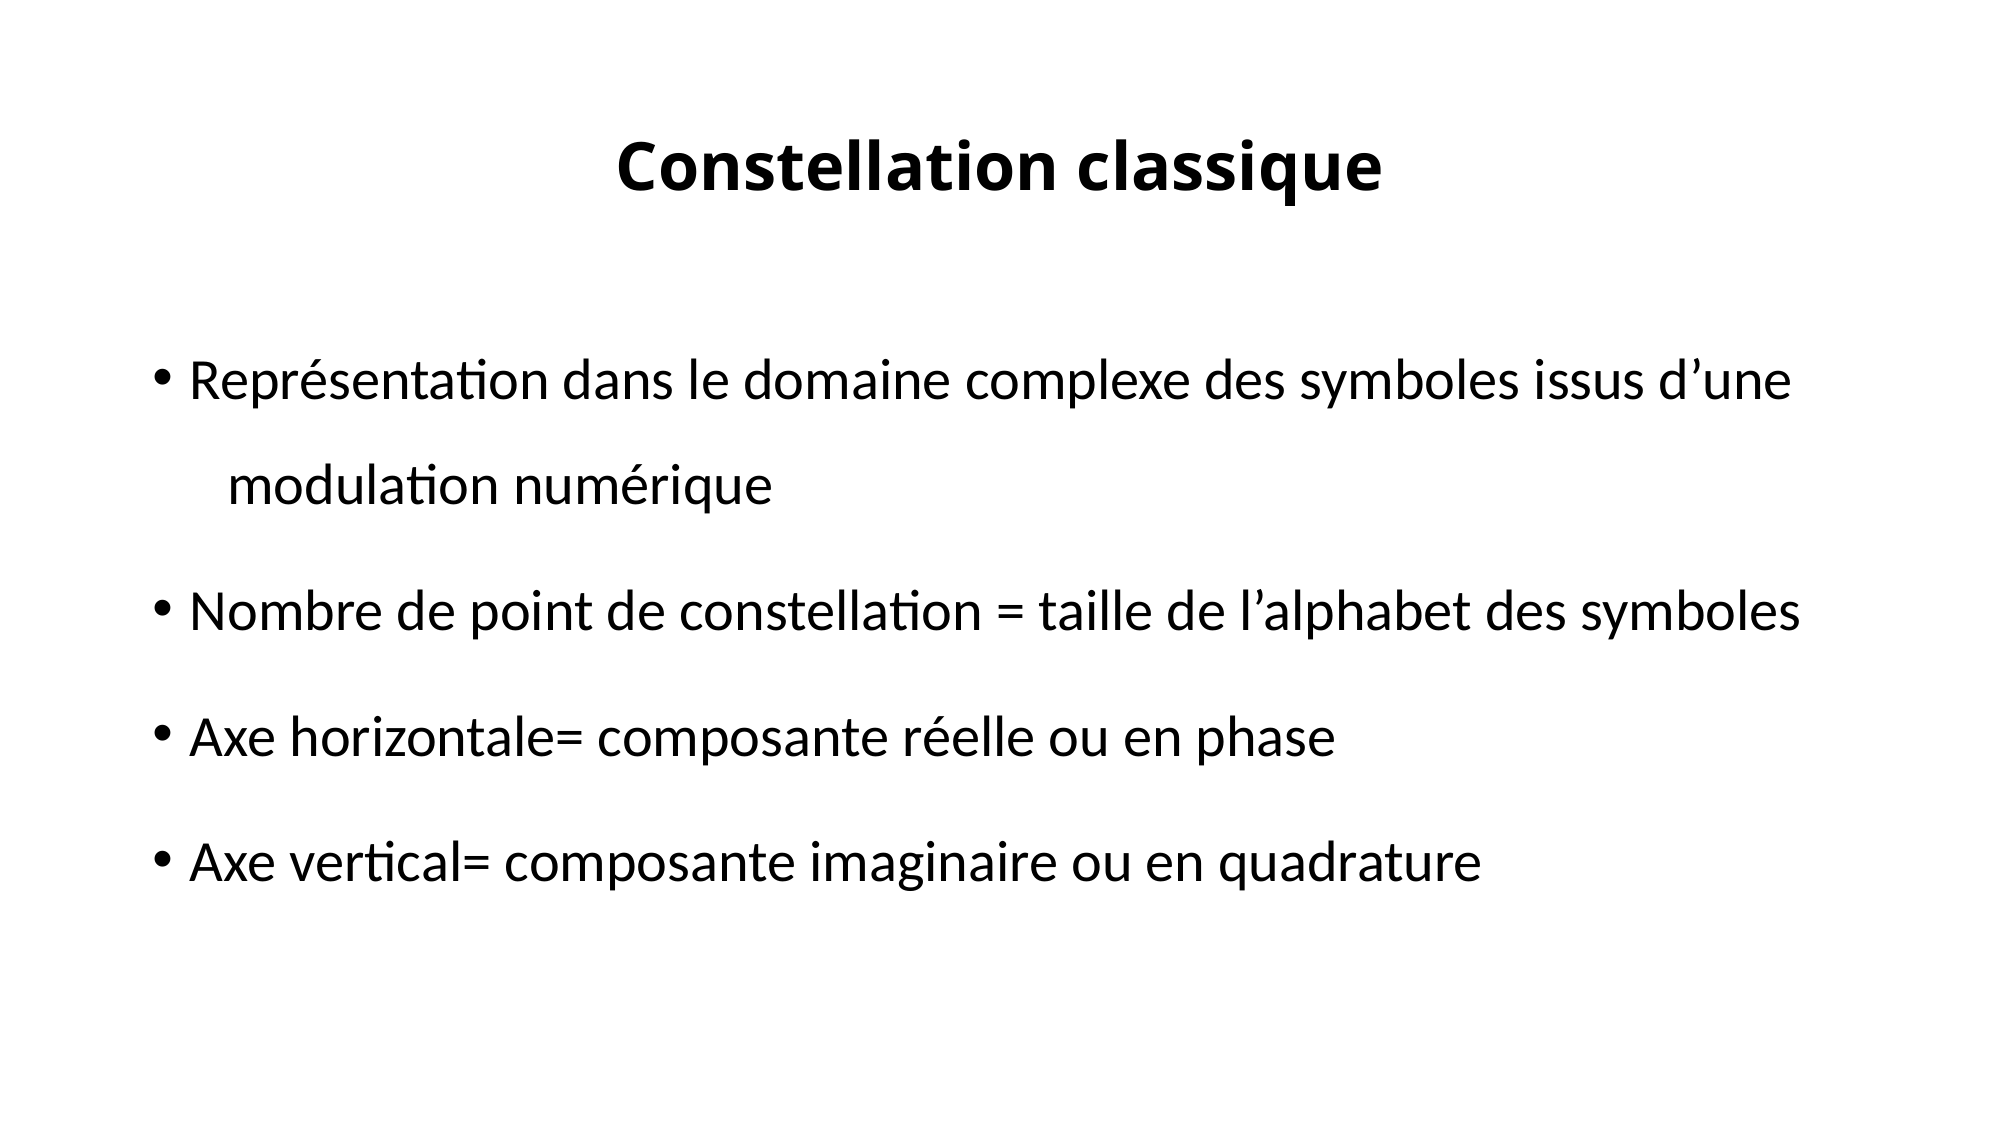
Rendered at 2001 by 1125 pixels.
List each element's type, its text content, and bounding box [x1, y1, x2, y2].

list Représentation dans le domaine complexe des symboles issus d’une modulation numérique Nombre de point de constellation = taille de l’alphabet des symboles Axe horizontale= composante réelle ou en phase Axe vertical= composante imaginaire ou en quadrature [137, 299, 1863, 1014]
title Constellation classique [137, 59, 1863, 278]
